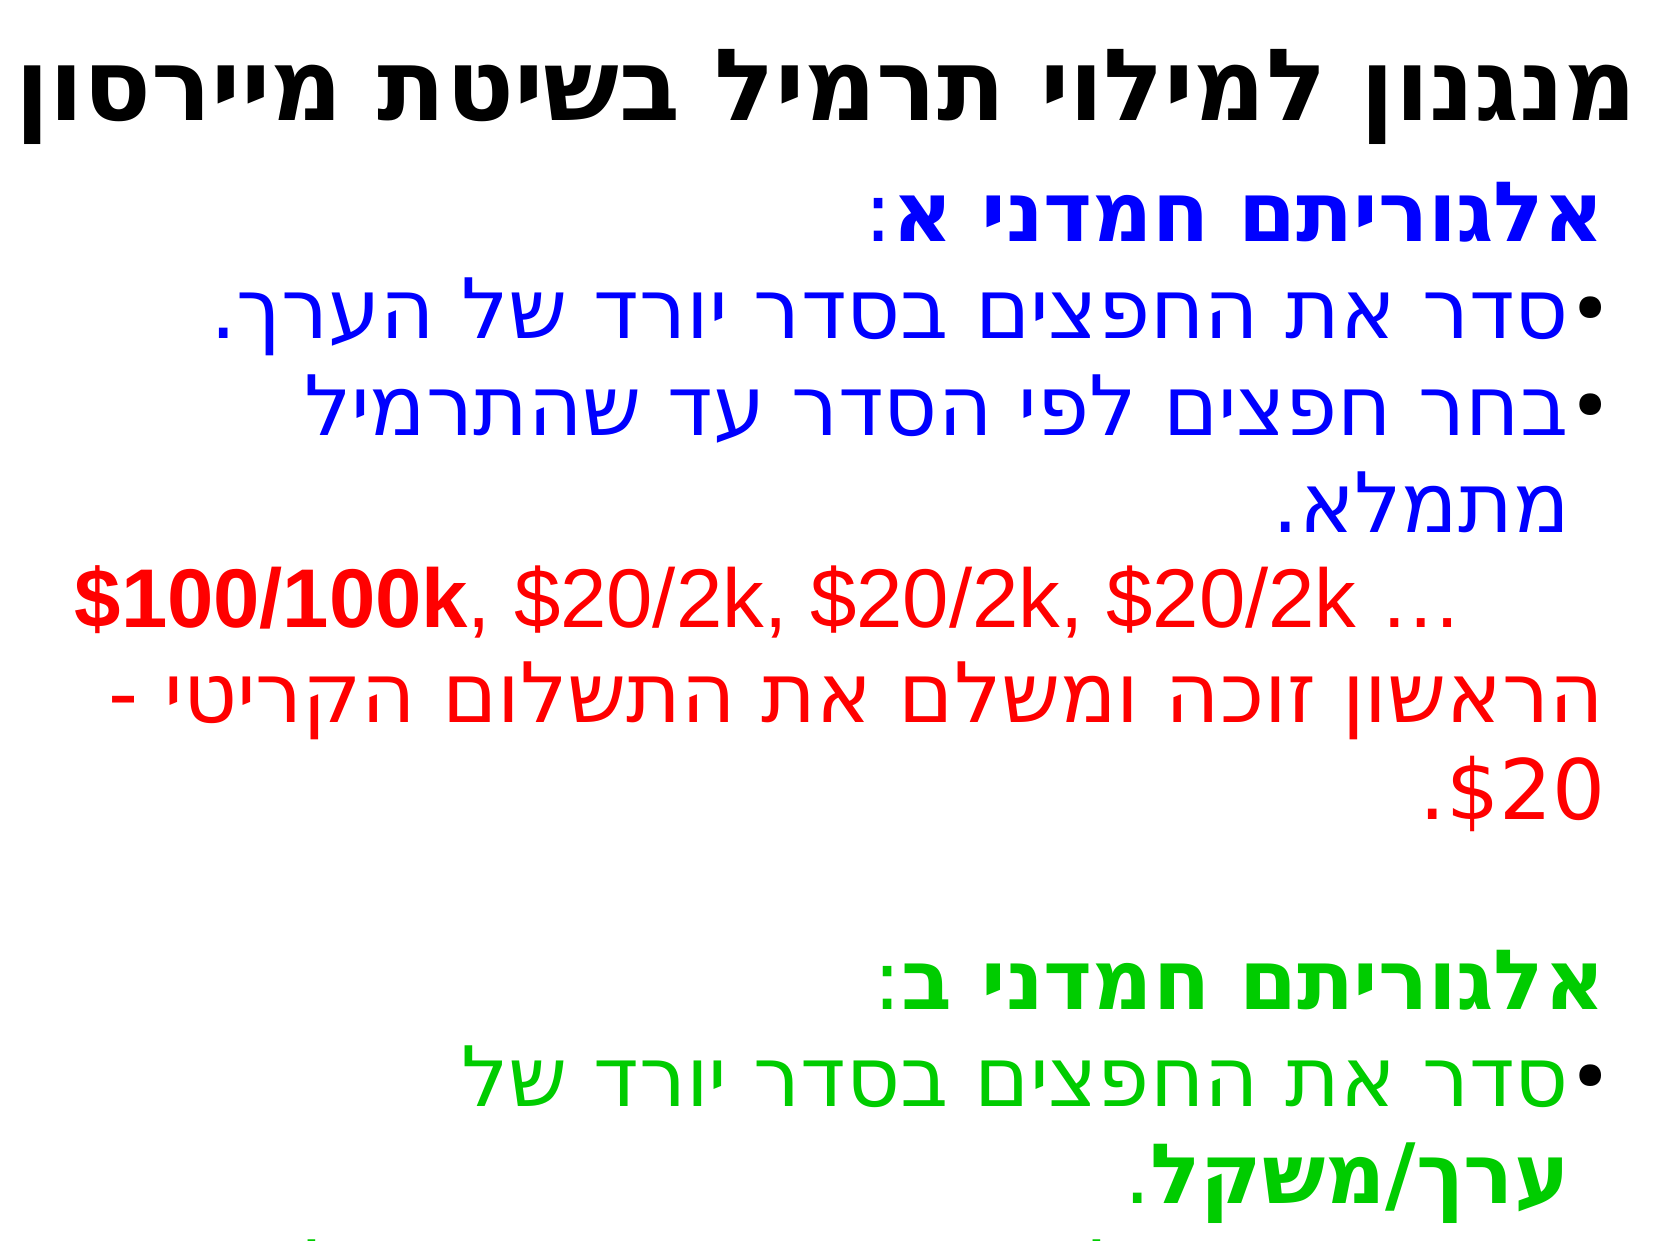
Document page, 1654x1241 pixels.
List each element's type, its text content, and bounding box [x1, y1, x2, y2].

text_box אלגוריתם חמדני א: סדר את החפצים בסדר יורד של הערך. בחר חפצים לפי הסדר עד שהתרמיל מתמלא. $100/100k, $20/2k, $20/2k, $20/2k … הראשון זוכה ומשלם את התשלום הקריטי - $20. אלגוריתם חמדני ב: סדר את החפצים בסדר יורד של ערך/משקל. בחר חפצים לפי הסדר עד שהתרמיל מתמלא. $20/2k, $100/100k. הראשון יזכה וישלם את התשלום הקריטי - $2. [60, 156, 1621, 1231]
title מנגנון למילוי תרמיל בשיטת מיירסון [0, 21, 1654, 151]
